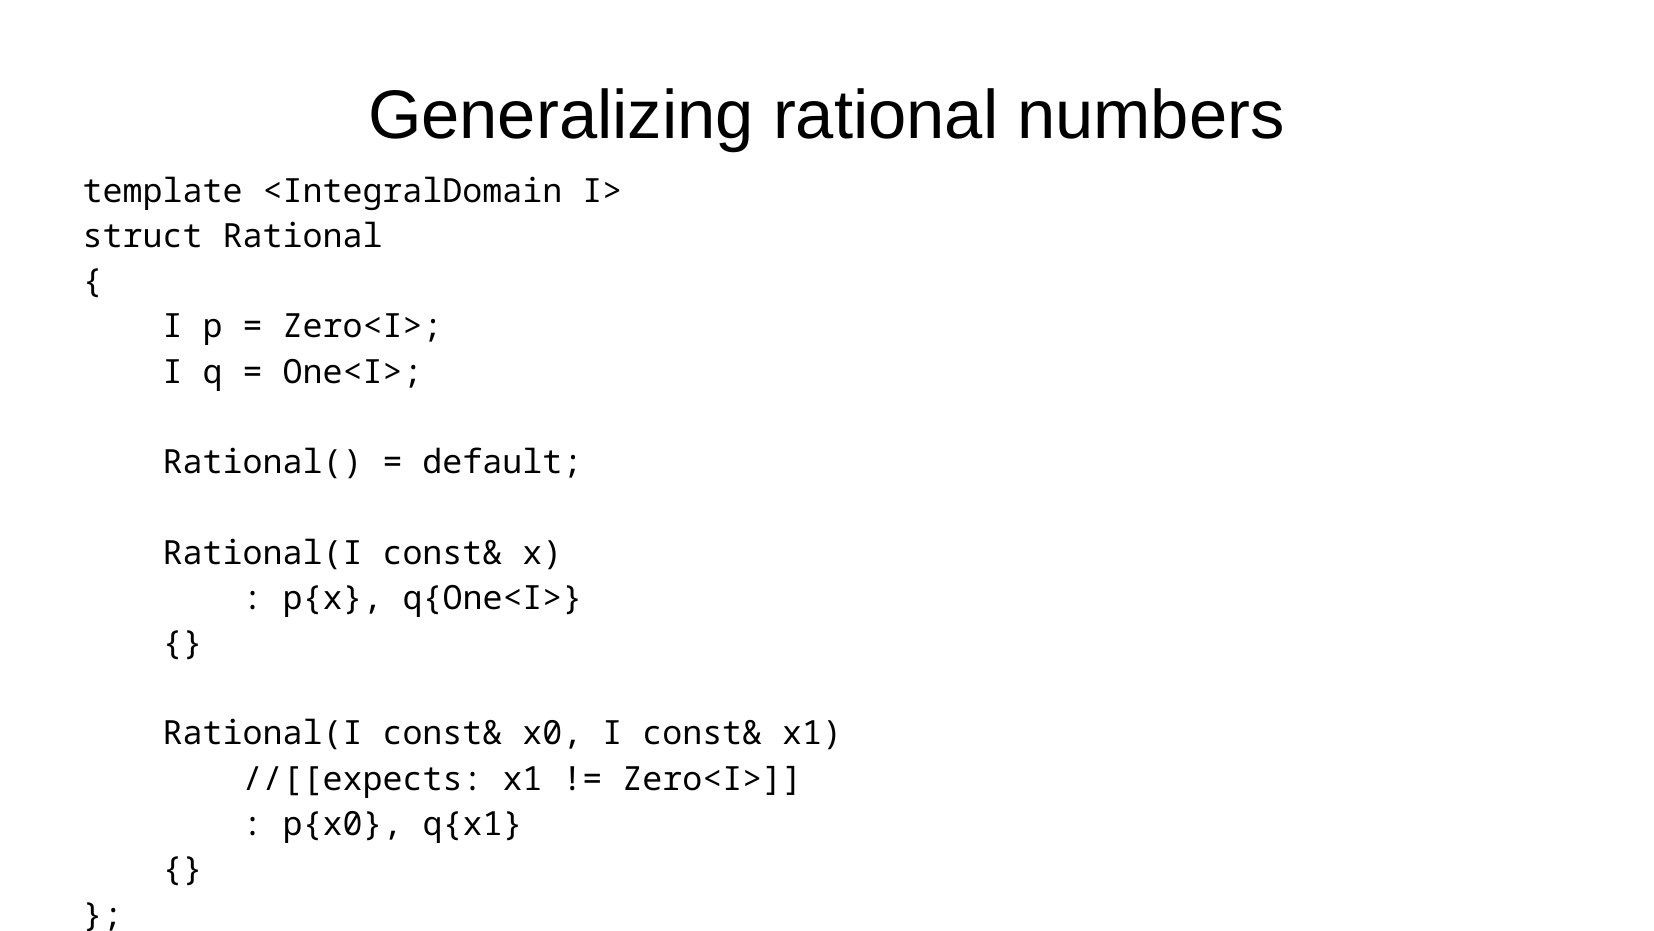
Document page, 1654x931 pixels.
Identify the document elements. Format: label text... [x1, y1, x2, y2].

subtitle template <IntegralDomain I> struct Rational { I p = Zero<I>; I q = One<I>; Rational() = default; Rational(I const& x) : p{x}, q{One<I>} {} Rational(I const& x0, I const& x1) //[[expects: x1 != Zero<I>]] : p{x0}, q{x1} {} }; [82, 193, 1571, 857]
title Generalizing rational numbers [82, 37, 1571, 193]
